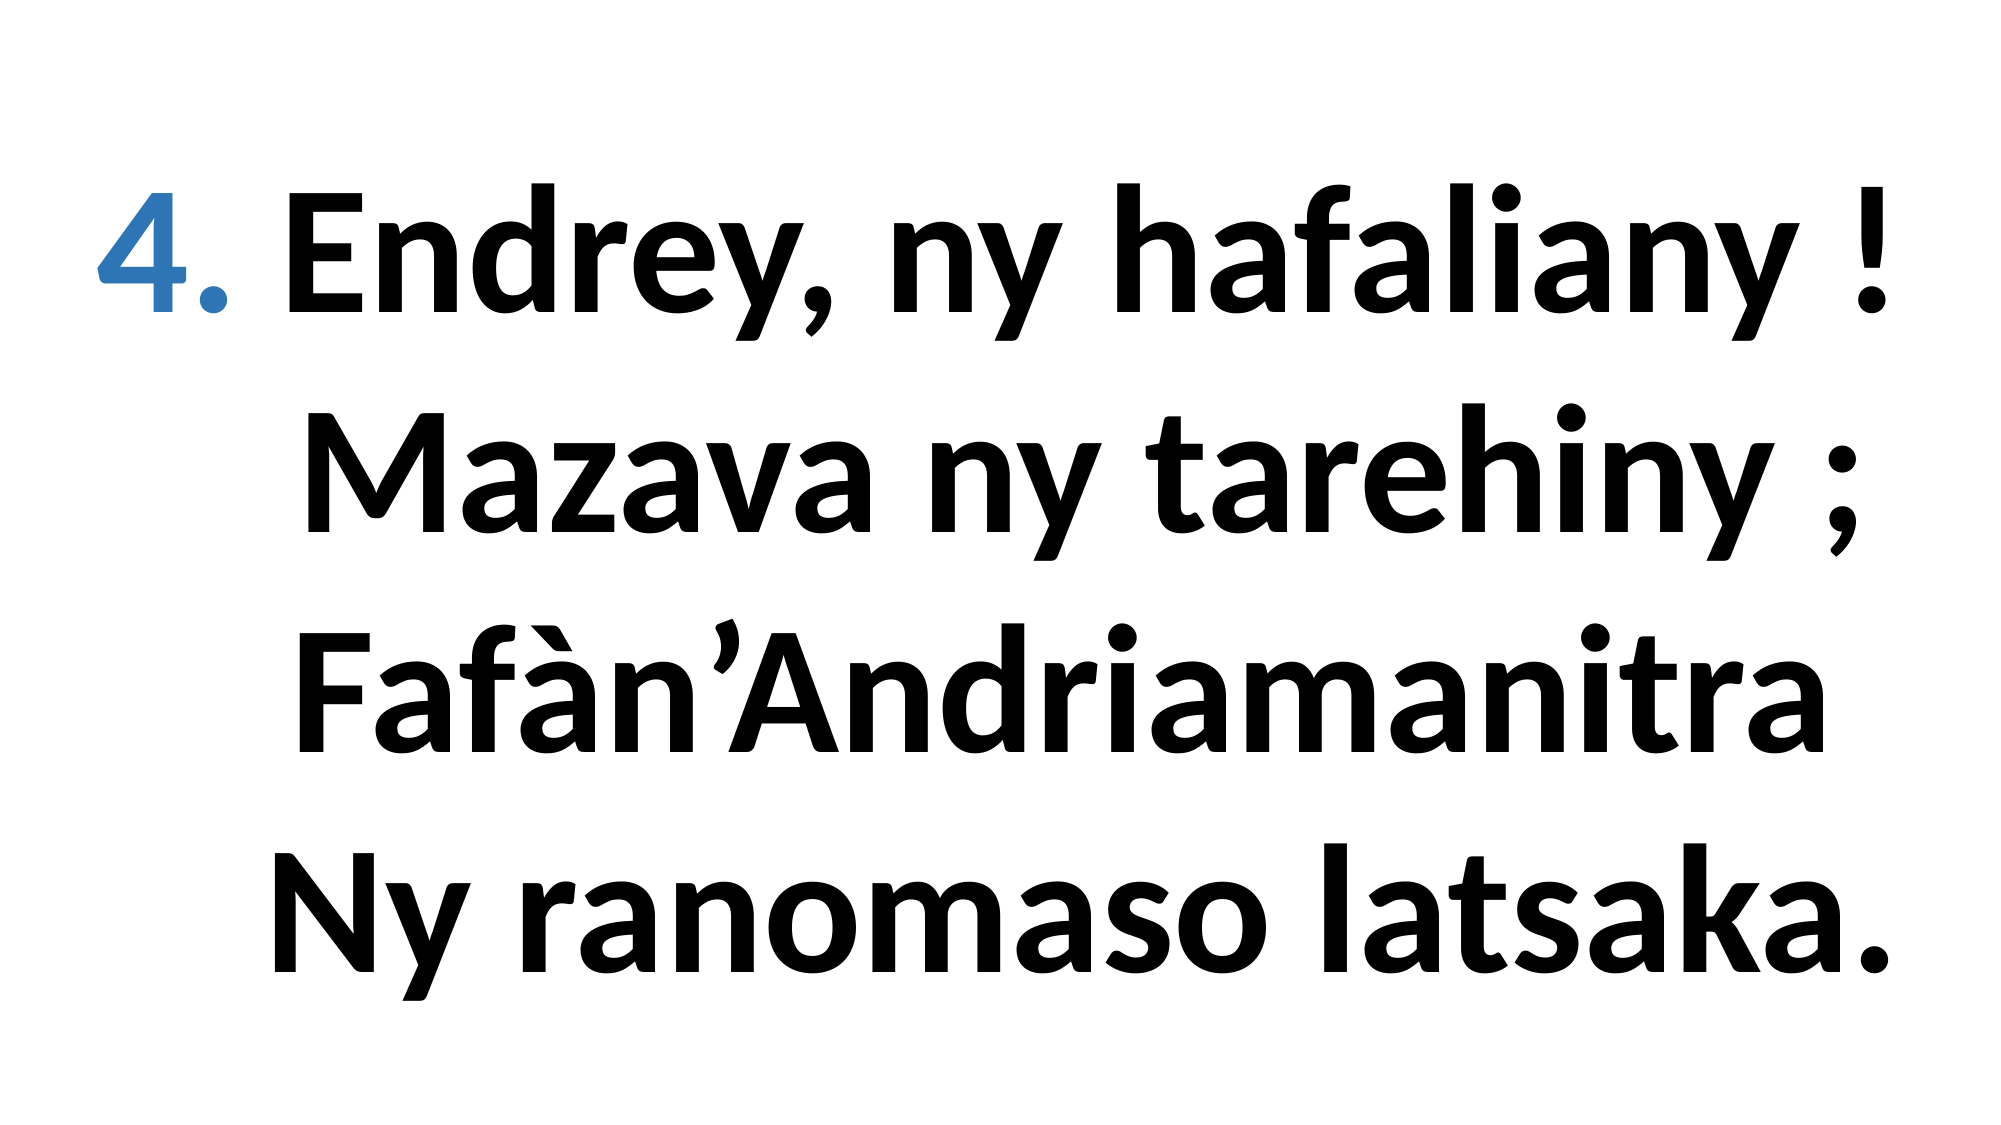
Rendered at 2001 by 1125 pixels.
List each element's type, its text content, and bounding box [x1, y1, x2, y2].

text_box 4. Endrey, ny hafaliany ! Mazava ny tarehiny ; Fafàn’Andriamanitra Ny ranomaso latsaka. [0, 122, 2000, 1017]
